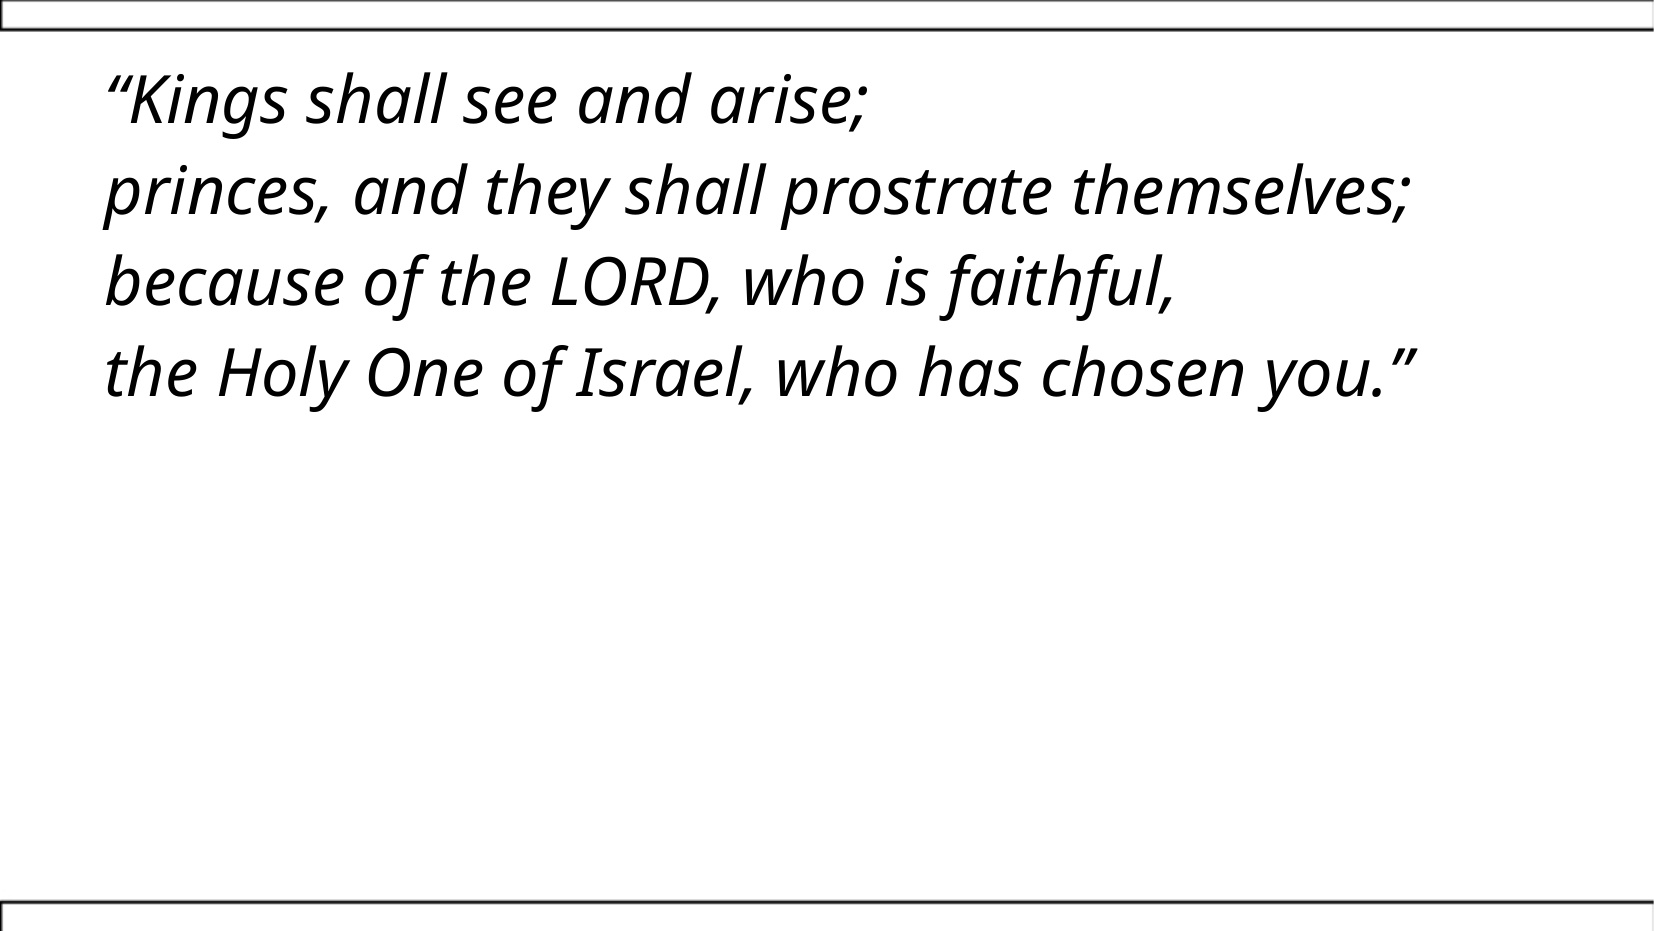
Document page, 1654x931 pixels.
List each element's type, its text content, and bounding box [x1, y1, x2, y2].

text_box “Kings shall see and arise; princes, and they shall prostrate themselves; because of the LORD, who is faithful, the Holy One of Israel, who has chosen you.” [90, 45, 1561, 415]
picture [0, 0, 1654, 931]
